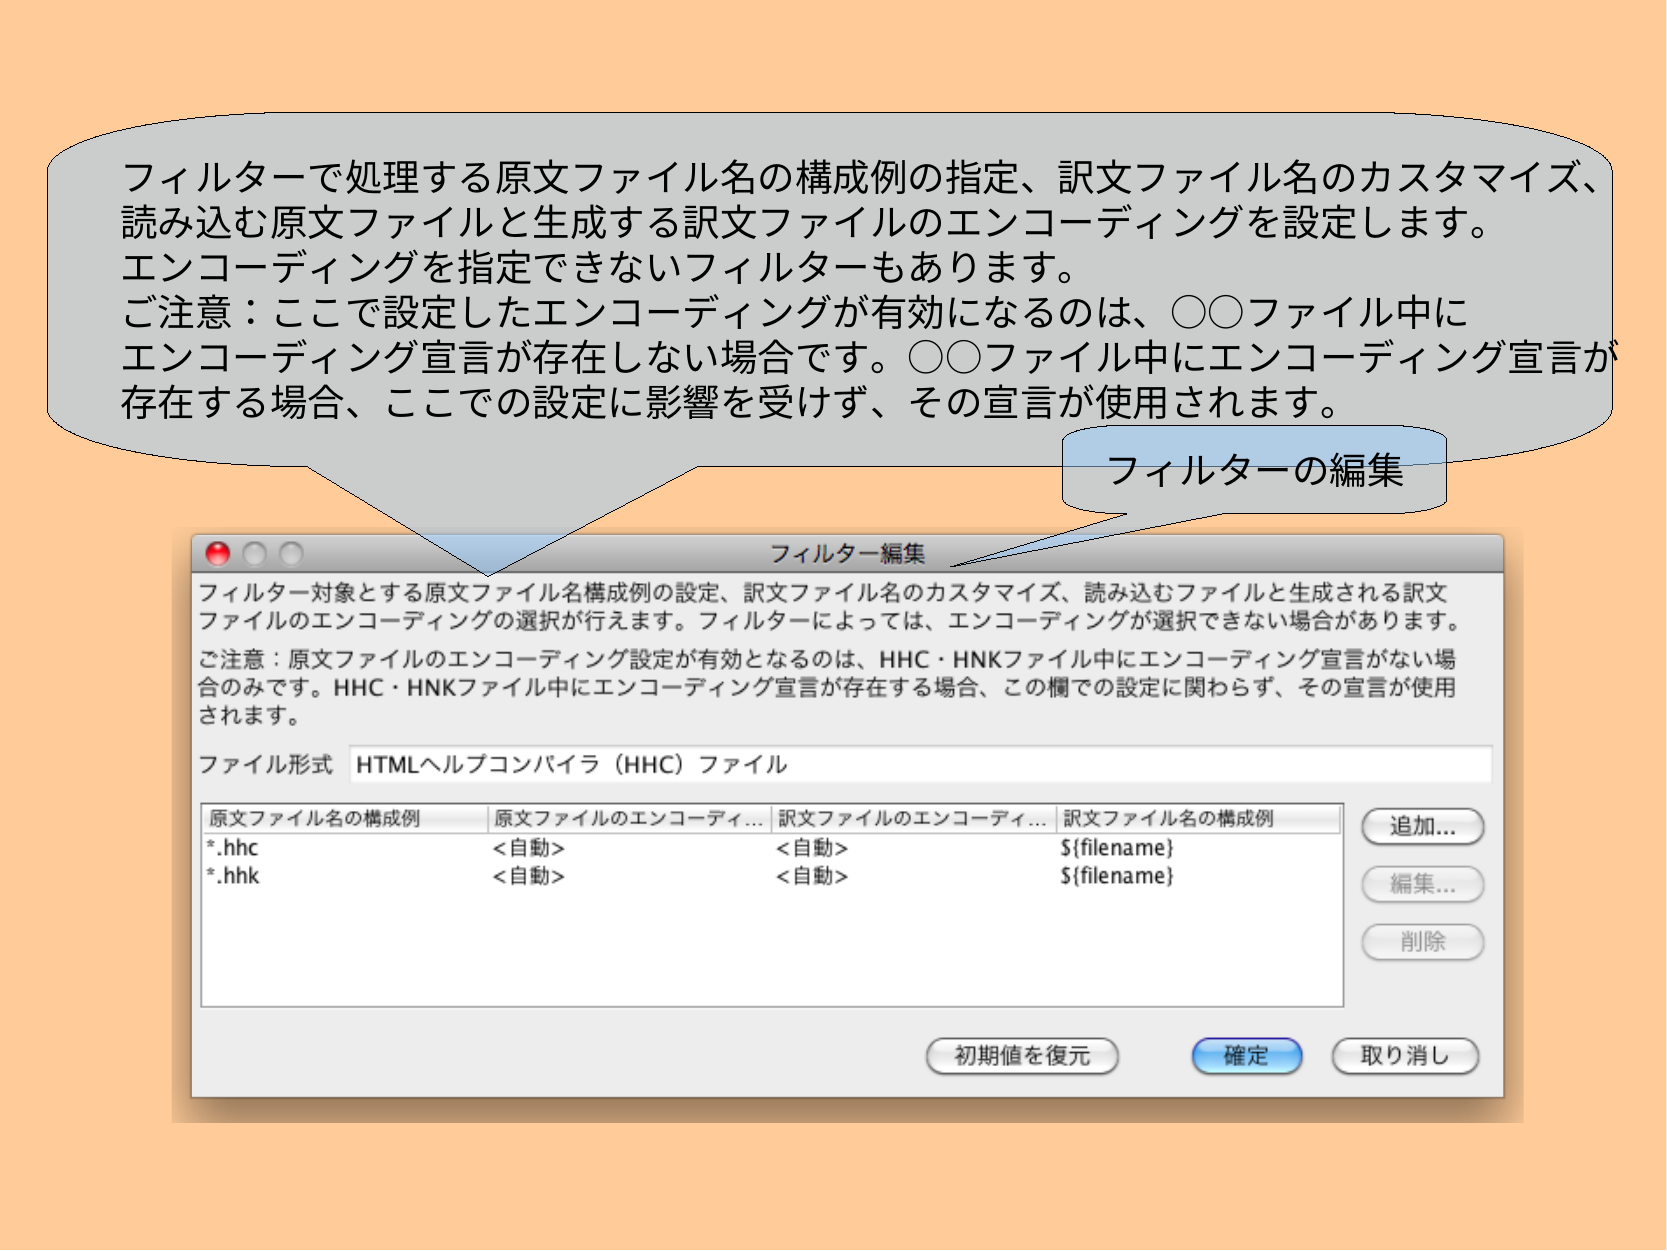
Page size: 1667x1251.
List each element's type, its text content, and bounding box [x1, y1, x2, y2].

text_box フィルターの編集 [950, 425, 1447, 567]
picture [171, 527, 1524, 1123]
text_box フィルターで処理する原文ファイル名の構成例の指定、訳文ファイル名のカスタマイズ、 読み込む原文ファイルと生成する訳文ファイルのエンコーディングを設定します。 エンコーディングを指定できないフィルターもあります。 ご注意：ここで設定したエンコーディングが有効になるのは、○○ファイル中に エンコーディング宣言が存在しない場合です。○○ファイル中にエンコーディング宣言が 存在する場合、ここでの設定に影響を受けず、その宣言が使用されます。 [47, 112, 1613, 577]
